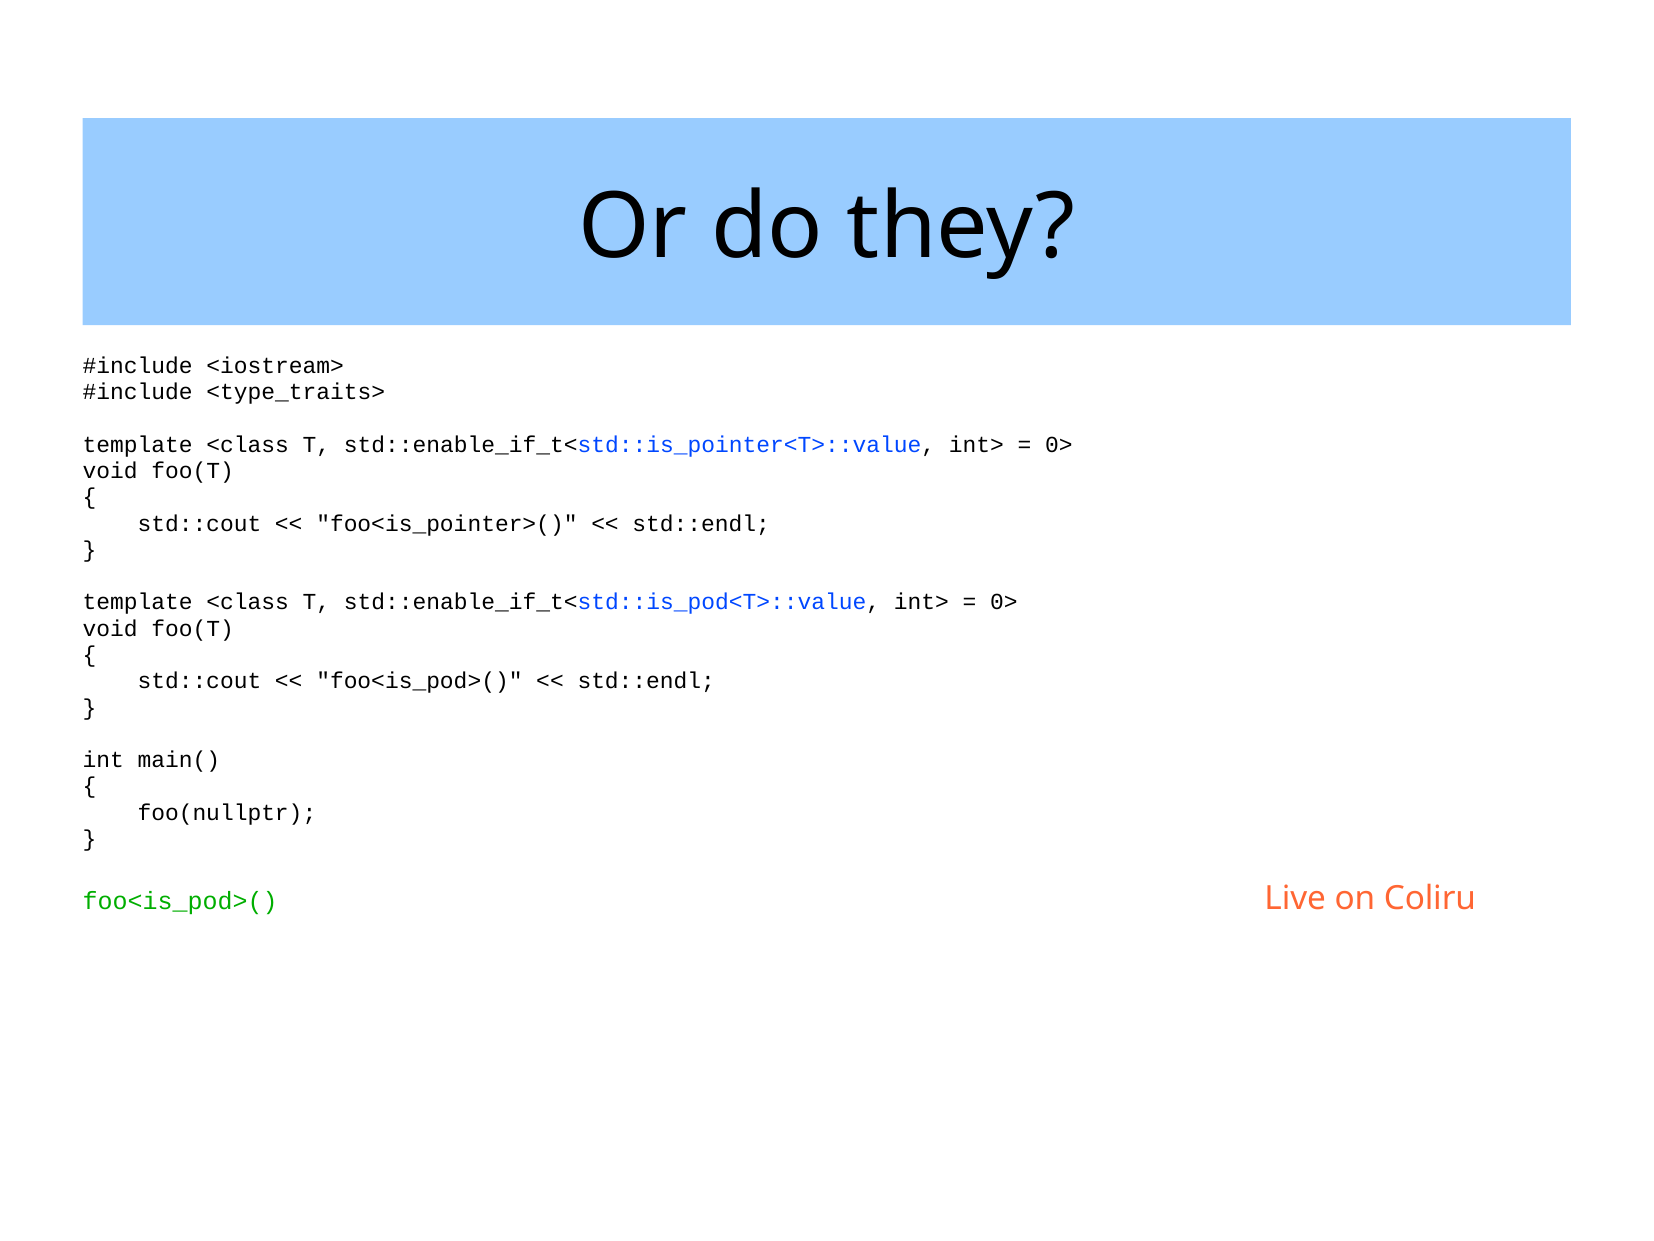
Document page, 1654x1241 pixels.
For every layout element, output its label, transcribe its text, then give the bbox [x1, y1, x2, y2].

title Or do they? [82, 118, 1571, 326]
list foo<is_pod>() Live on Coliru [82, 874, 1571, 945]
list #include <iostream> #include <type_traits> template <class T, std::enable_if_t<std::is_pointer<T>::value, int> = 0> void foo(T) { std::cout << "foo<is_pointer>()" << std::endl; } template <class T, std::enable_if_t<std::is_pod<T>::value, int> = 0> void foo(T) { std::cout << "foo<is_pod>()" << std::endl; } int main() { foo(nullptr); } [82, 354, 1571, 863]
